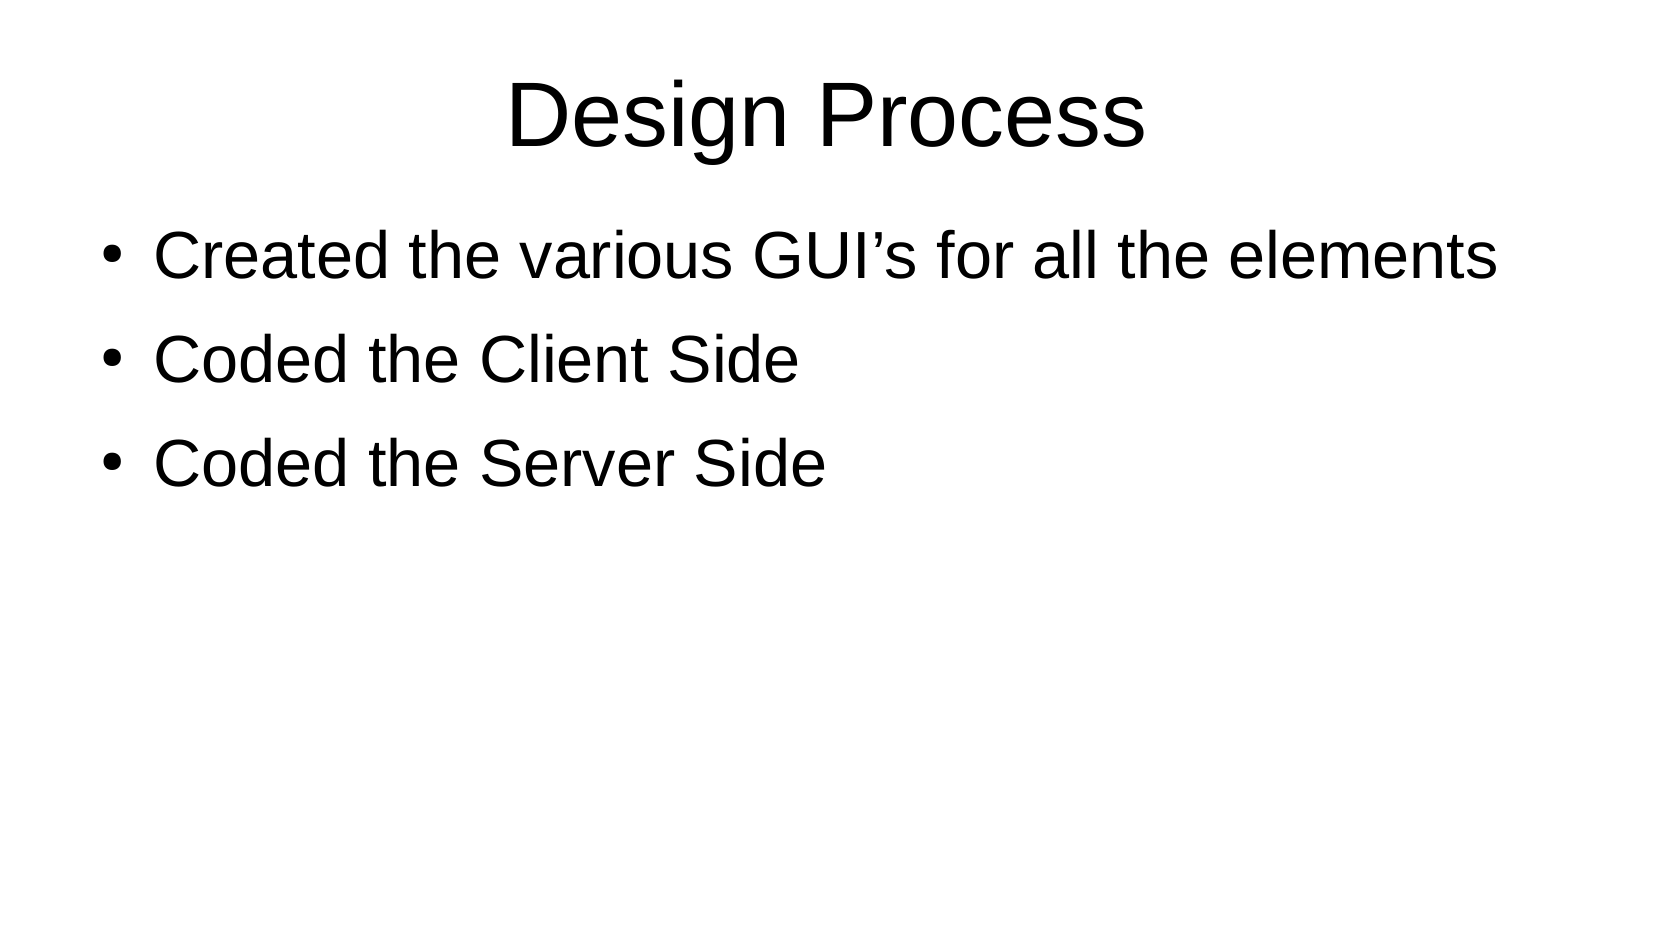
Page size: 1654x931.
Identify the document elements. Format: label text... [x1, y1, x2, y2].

list Created the various GUI’s for all the elements Coded the Client Side Coded the Server Side [82, 217, 1571, 758]
title Design Process [82, 37, 1571, 193]
